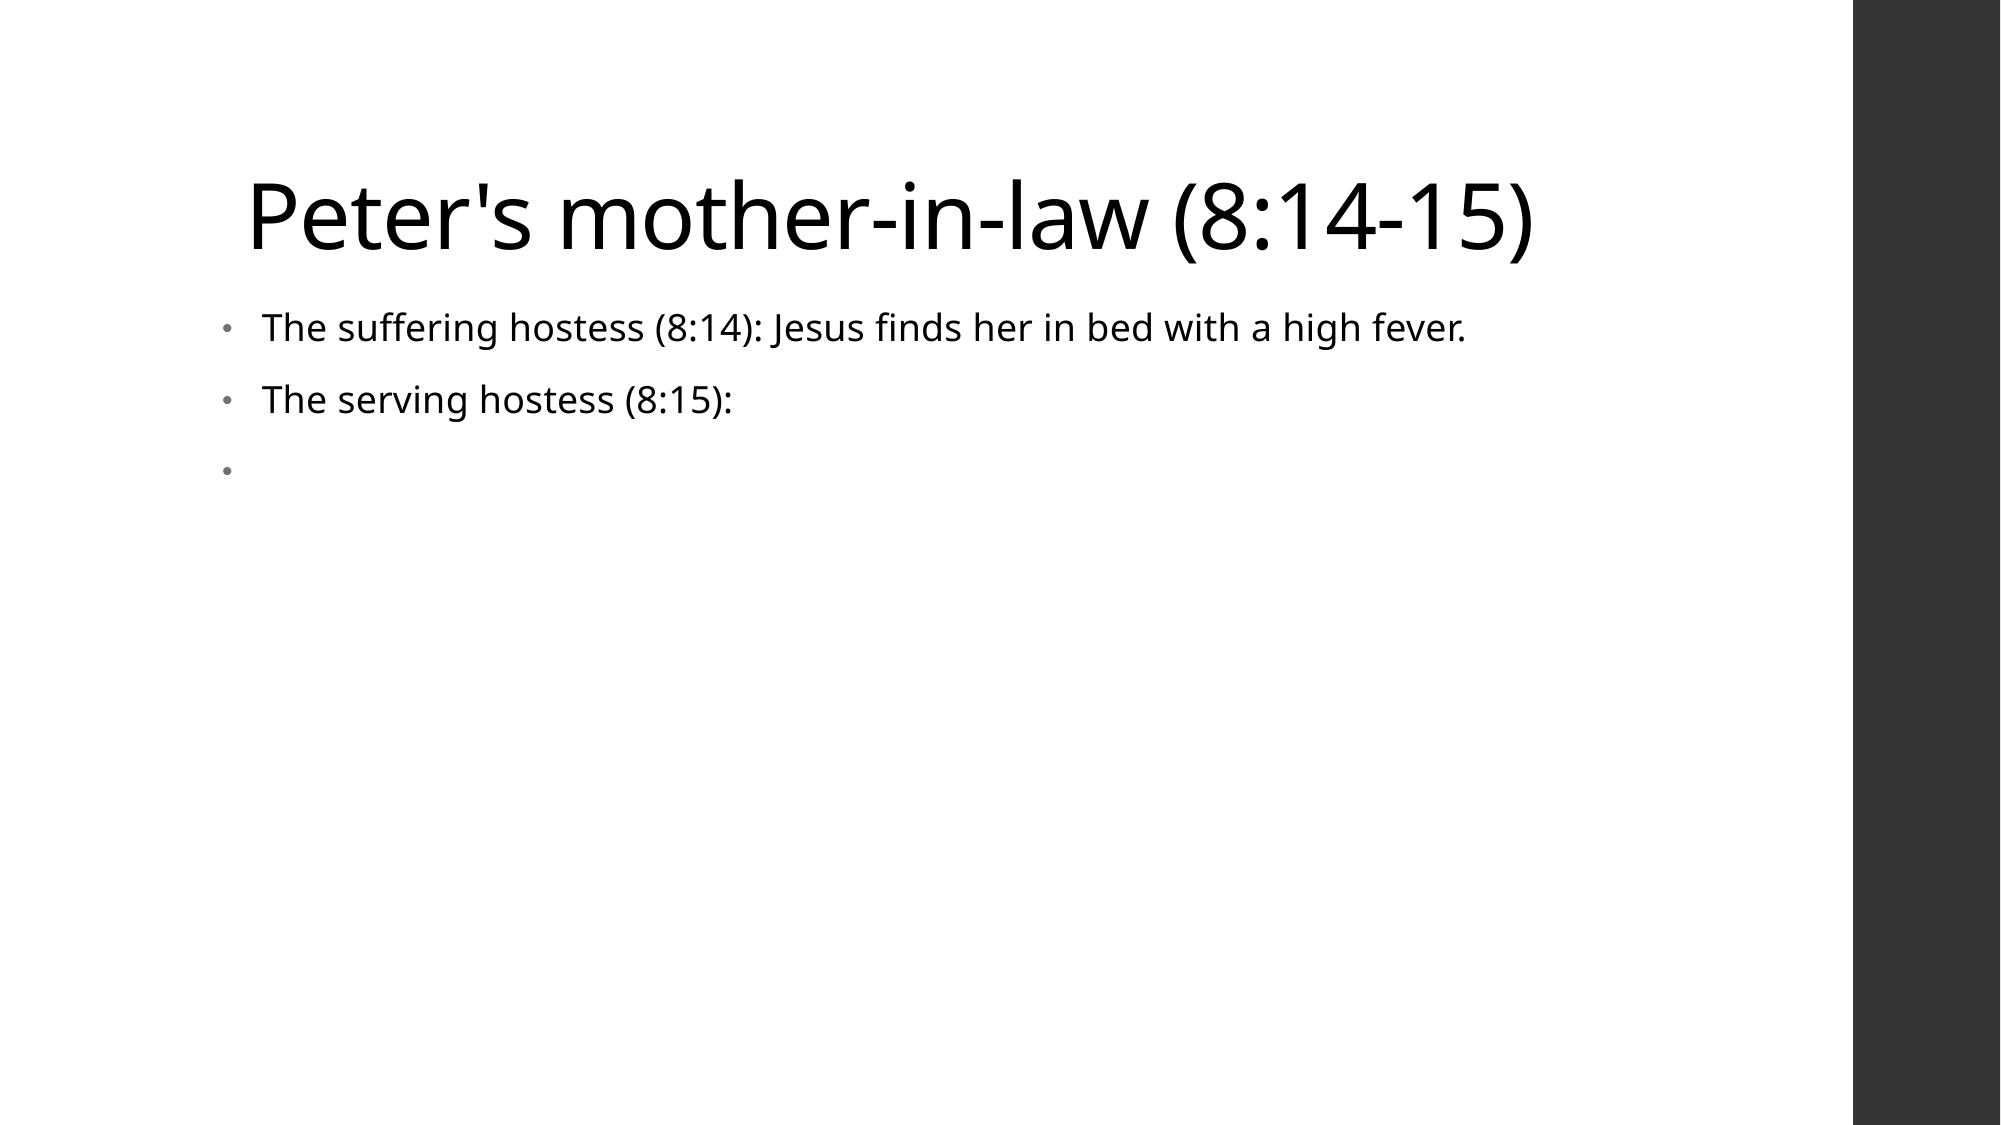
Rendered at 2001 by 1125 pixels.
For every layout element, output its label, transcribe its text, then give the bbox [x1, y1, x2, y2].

list The suffering hostess (8:14): Jesus finds her in bed with a high fever. The serving hostess (8:15): [206, 299, 1617, 1014]
title Peter's mother-in-law (8:14-15) [206, 60, 1797, 278]
